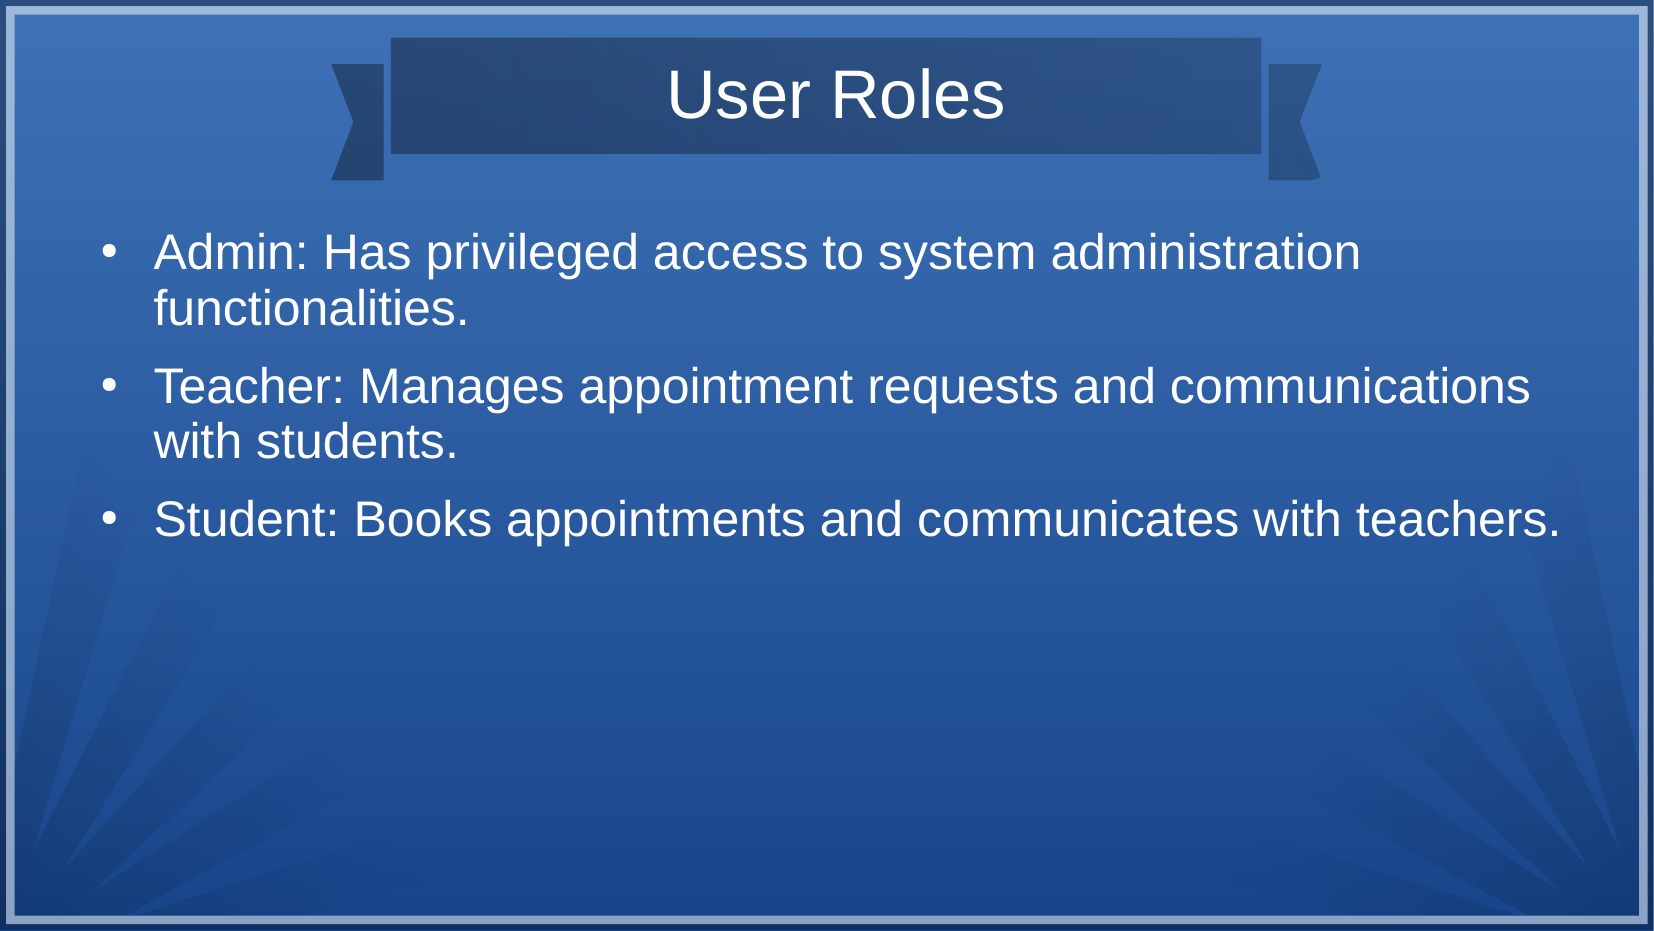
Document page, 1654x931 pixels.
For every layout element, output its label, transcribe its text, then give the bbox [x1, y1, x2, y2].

list Admin: Has privileged access to system administration functionalities. Teacher: Manages appointment requests and communications with students. Student: Books appointments and communicates with teachers. [82, 224, 1571, 848]
title User Roles [389, 35, 1264, 154]
